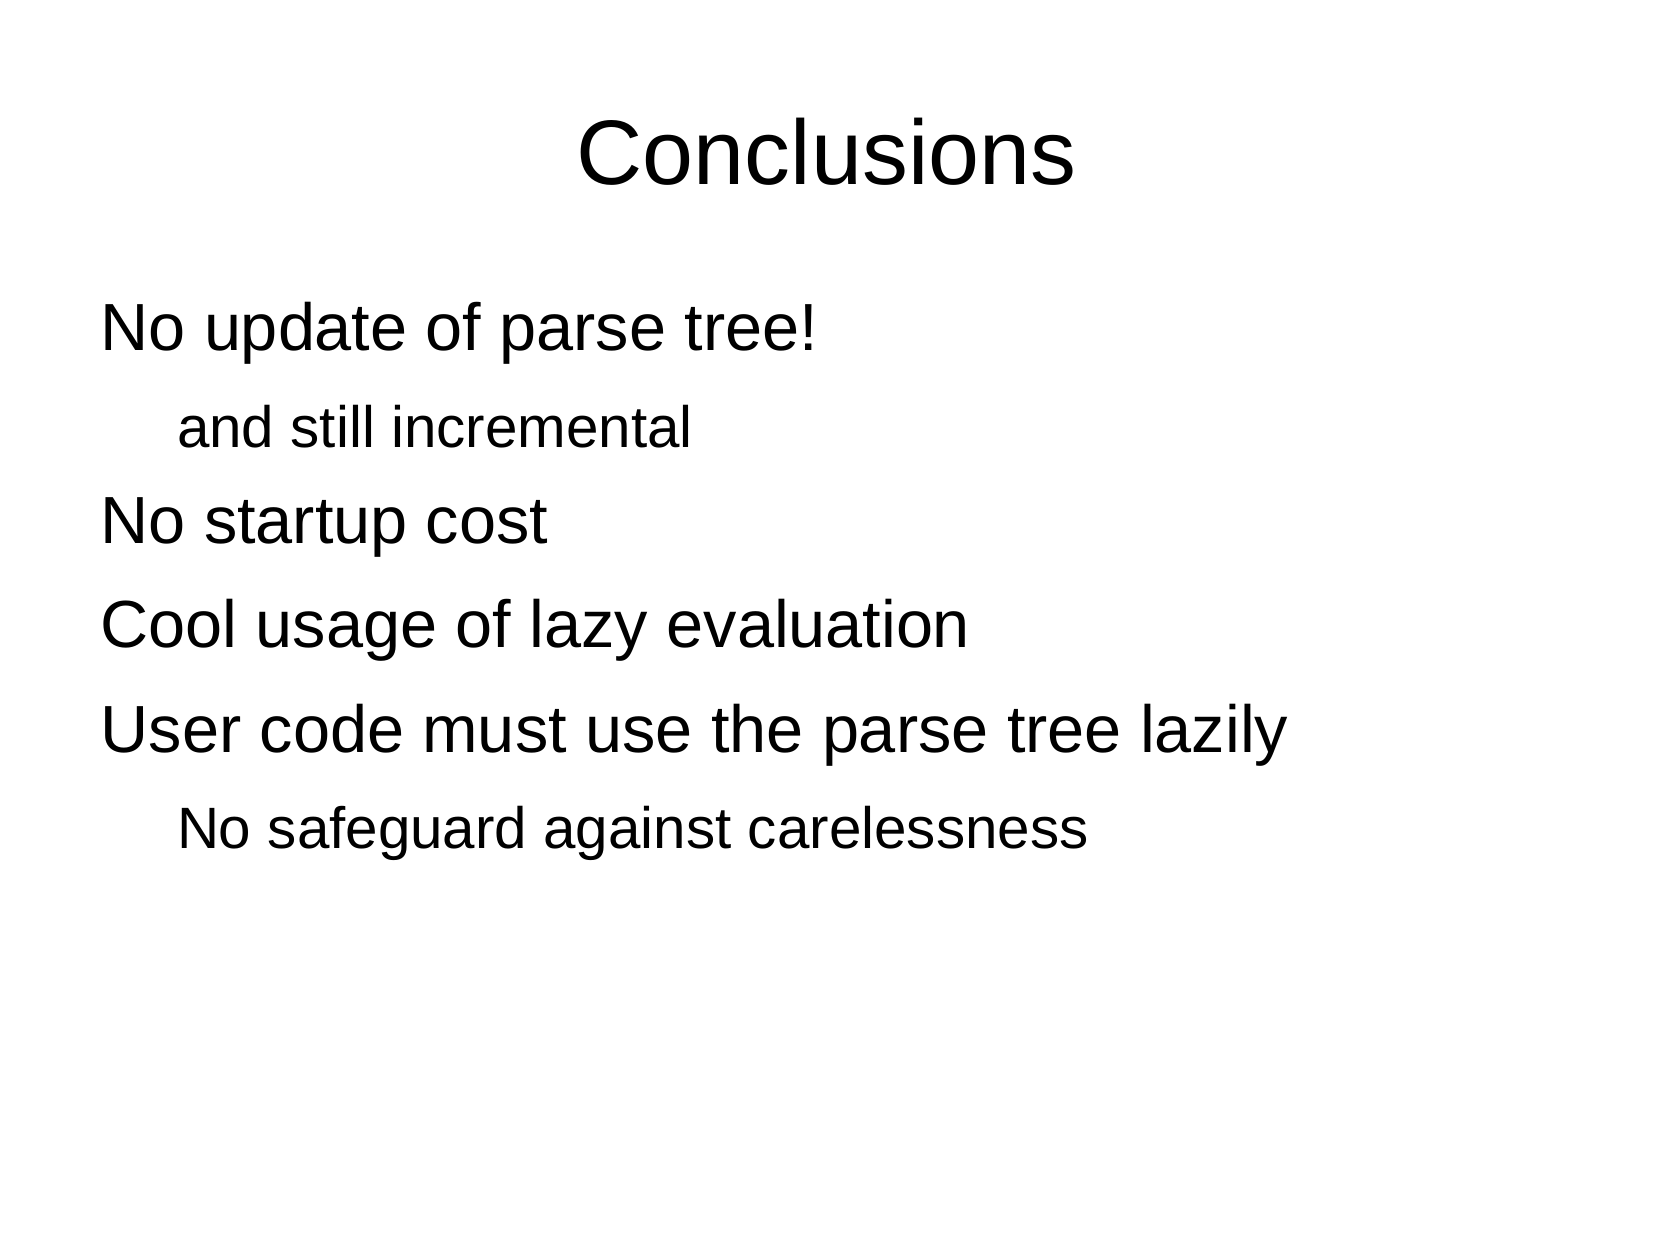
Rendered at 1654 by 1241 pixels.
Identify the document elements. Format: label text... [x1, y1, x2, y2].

title Conclusions [82, 49, 1571, 257]
list No update of parse tree! and still incremental No startup cost Cool usage of lazy evaluation User code must use the parse tree lazily No safeguard against carelessness [82, 290, 1571, 1094]
